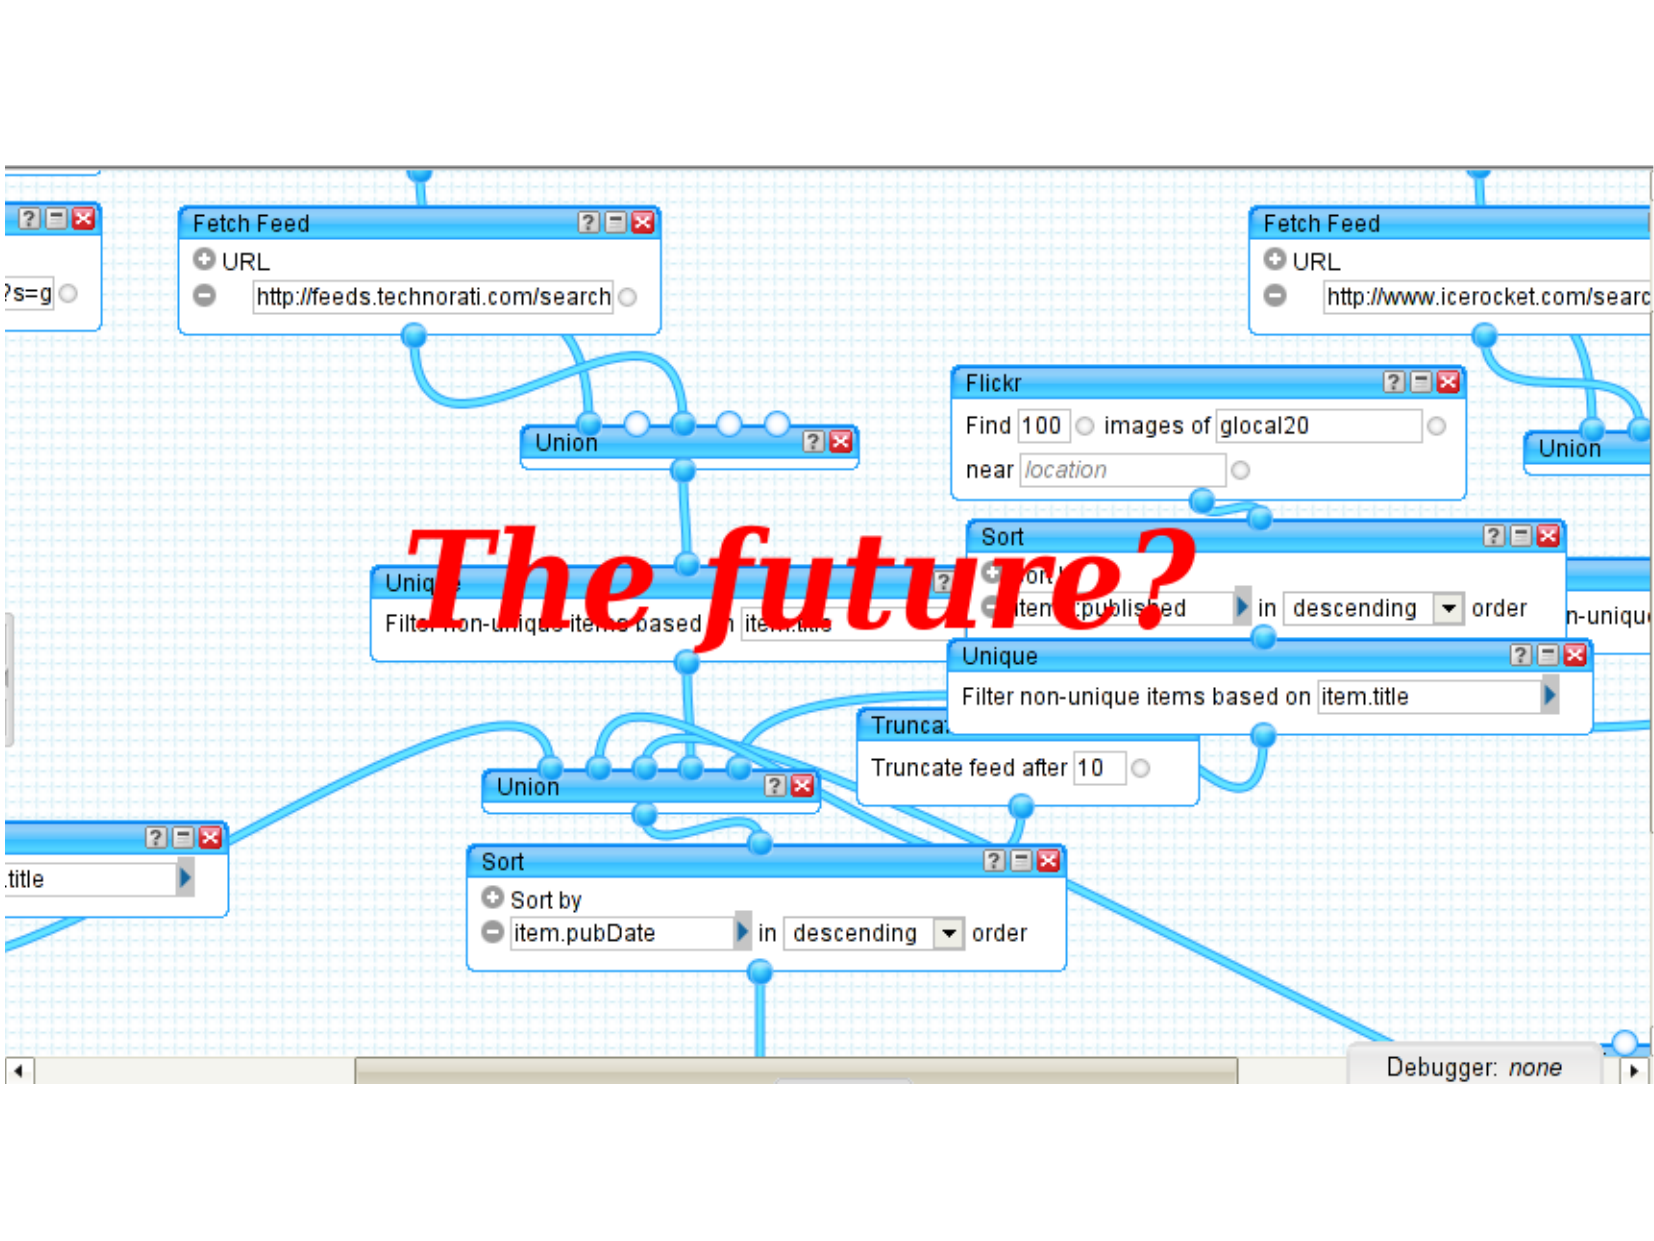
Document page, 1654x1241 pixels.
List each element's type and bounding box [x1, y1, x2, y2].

picture [5, 165, 1654, 1084]
